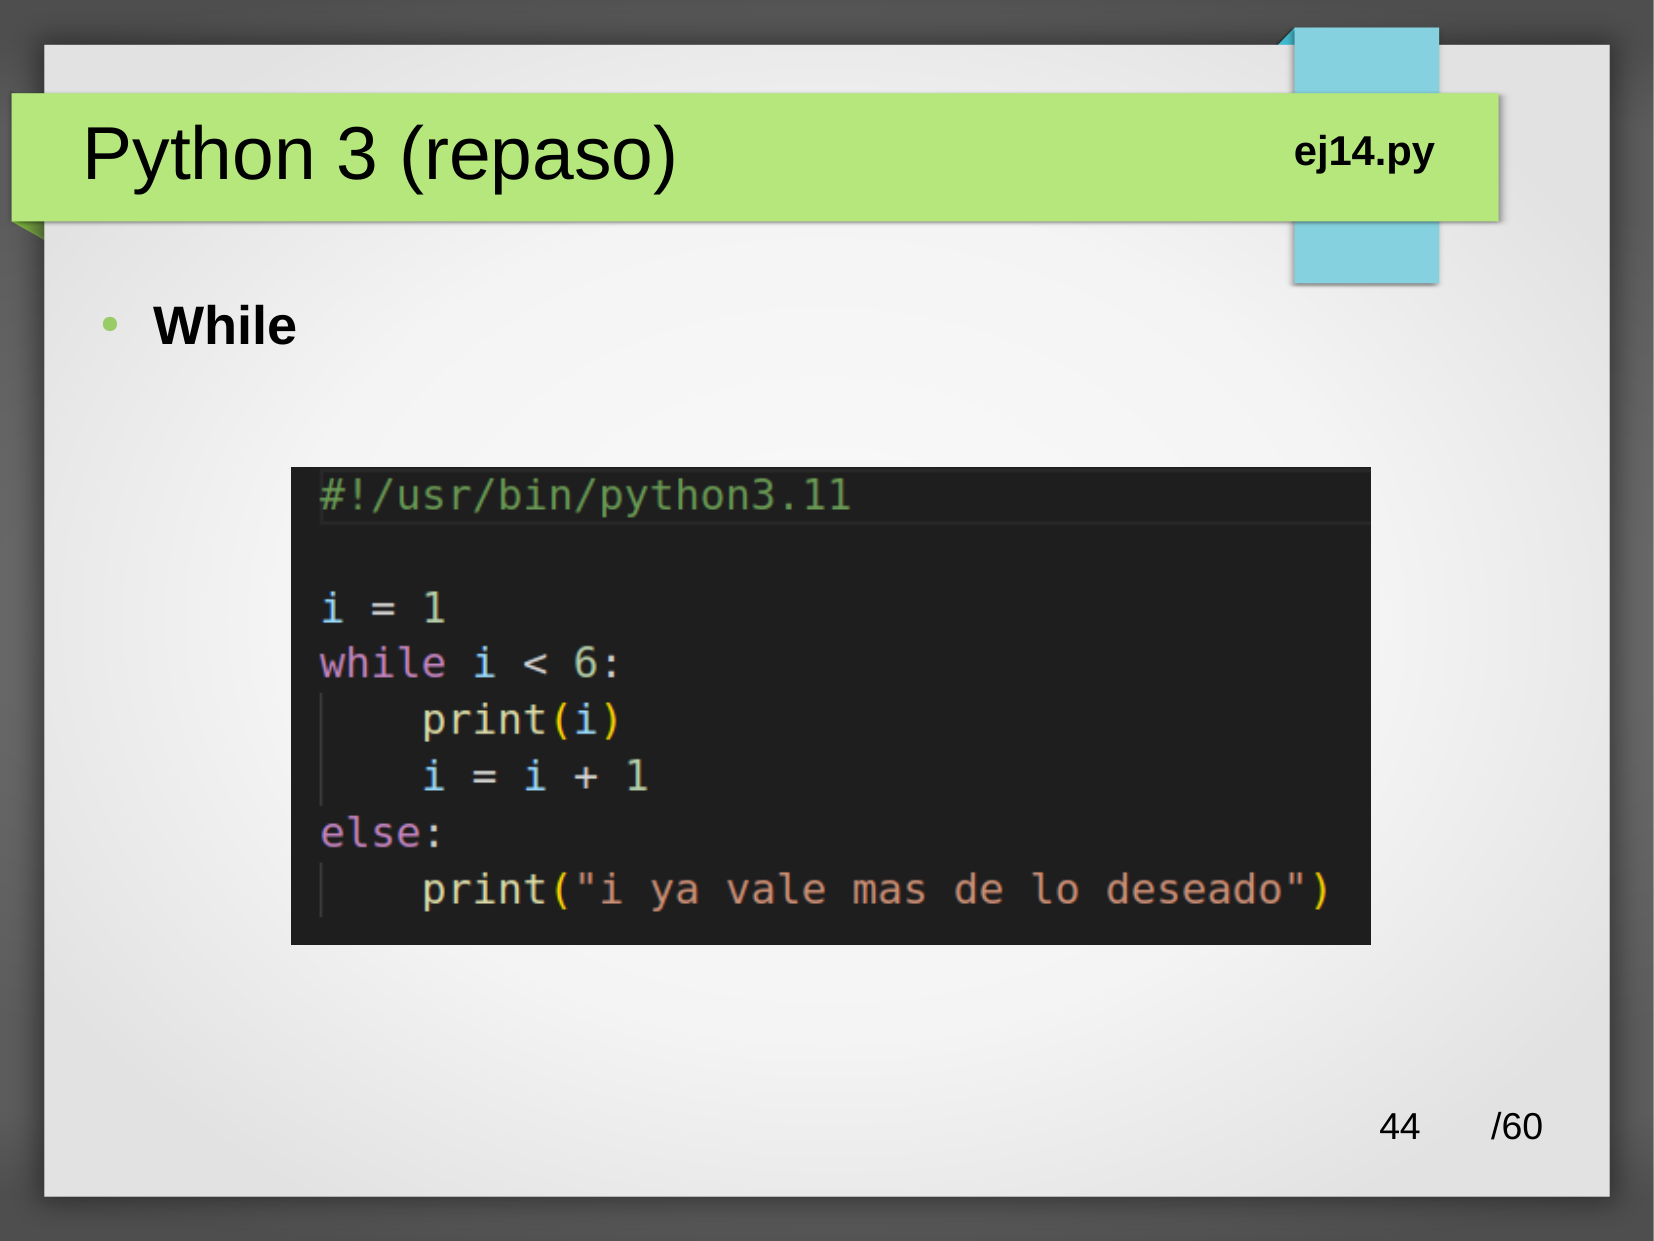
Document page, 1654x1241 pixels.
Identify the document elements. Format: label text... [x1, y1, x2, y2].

list While [82, 295, 1571, 1015]
picture [0, 0, 1654, 1241]
text_box /60 [1476, 1098, 1644, 1169]
text_box ej14.py [1279, 120, 1465, 229]
title Python 3 (repaso) [82, 94, 1264, 213]
text_box <número> [1364, 1098, 1476, 1169]
